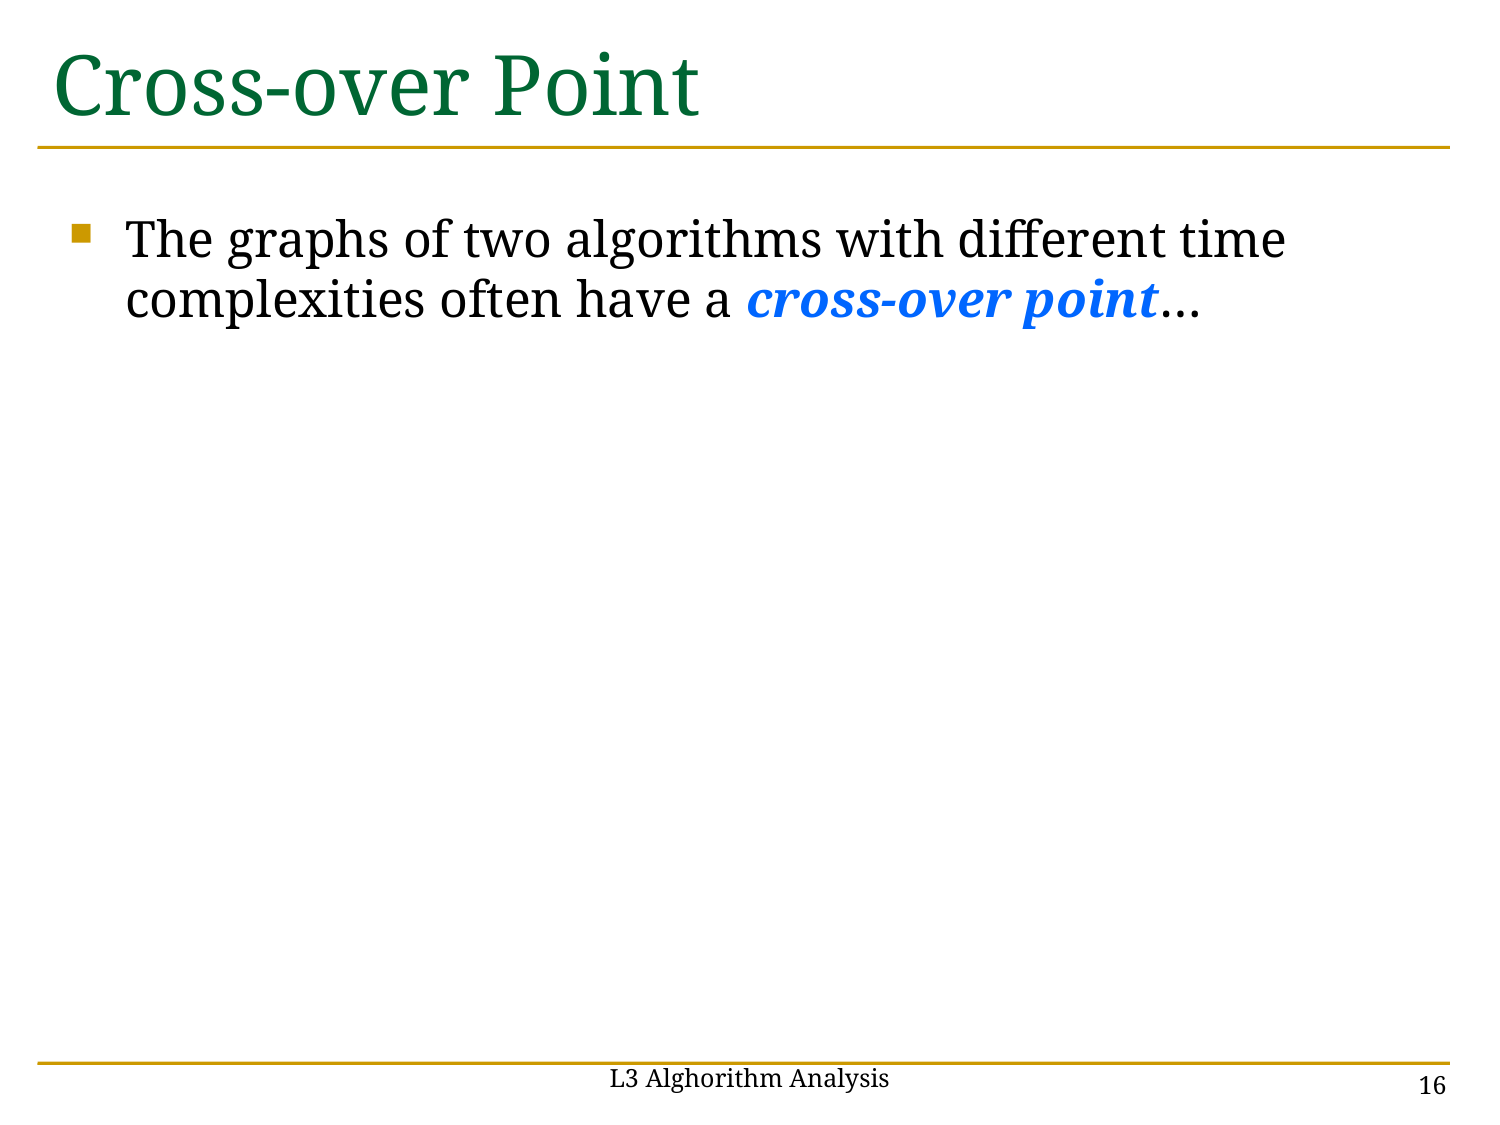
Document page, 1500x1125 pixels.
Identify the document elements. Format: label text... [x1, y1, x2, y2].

slide_number <number> [1111, 1036, 1462, 1112]
footer L3 Alghorithm Analysis [512, 1025, 988, 1100]
list The graphs of two algorithms with different time complexities often have a cross-over point… [54, 200, 1405, 818]
title Cross-over Point [37, 24, 1450, 200]
